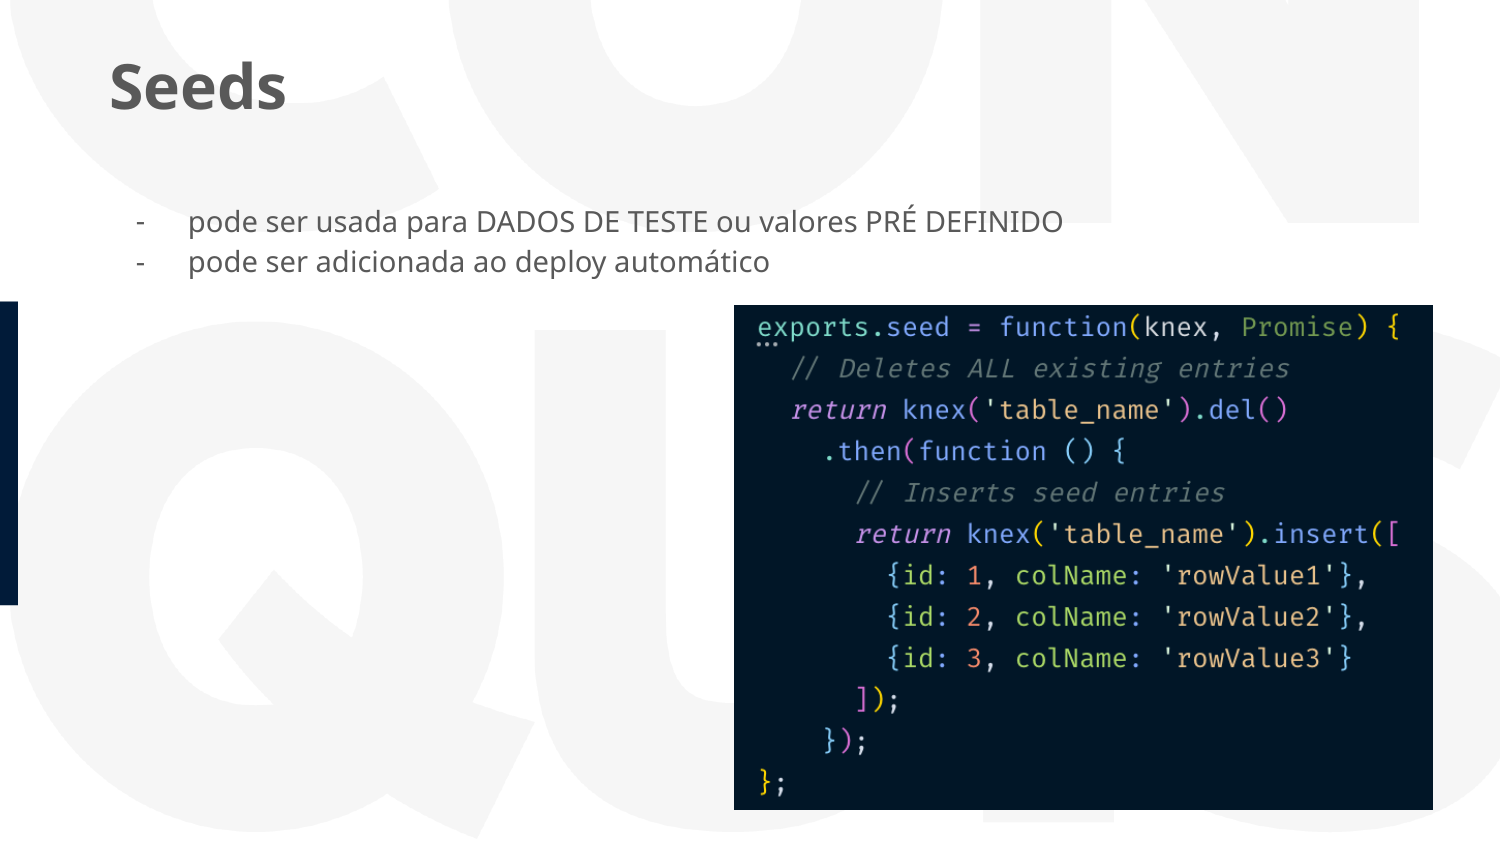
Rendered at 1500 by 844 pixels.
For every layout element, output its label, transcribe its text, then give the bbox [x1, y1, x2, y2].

list Seeds [97, 38, 1440, 140]
picture [0, 0, 1500, 844]
text_box pode ser usada para DADOS DE TESTE ou valores PRÉ DEFINIDO pode ser adicionada ao deploy automático [97, 182, 1104, 294]
